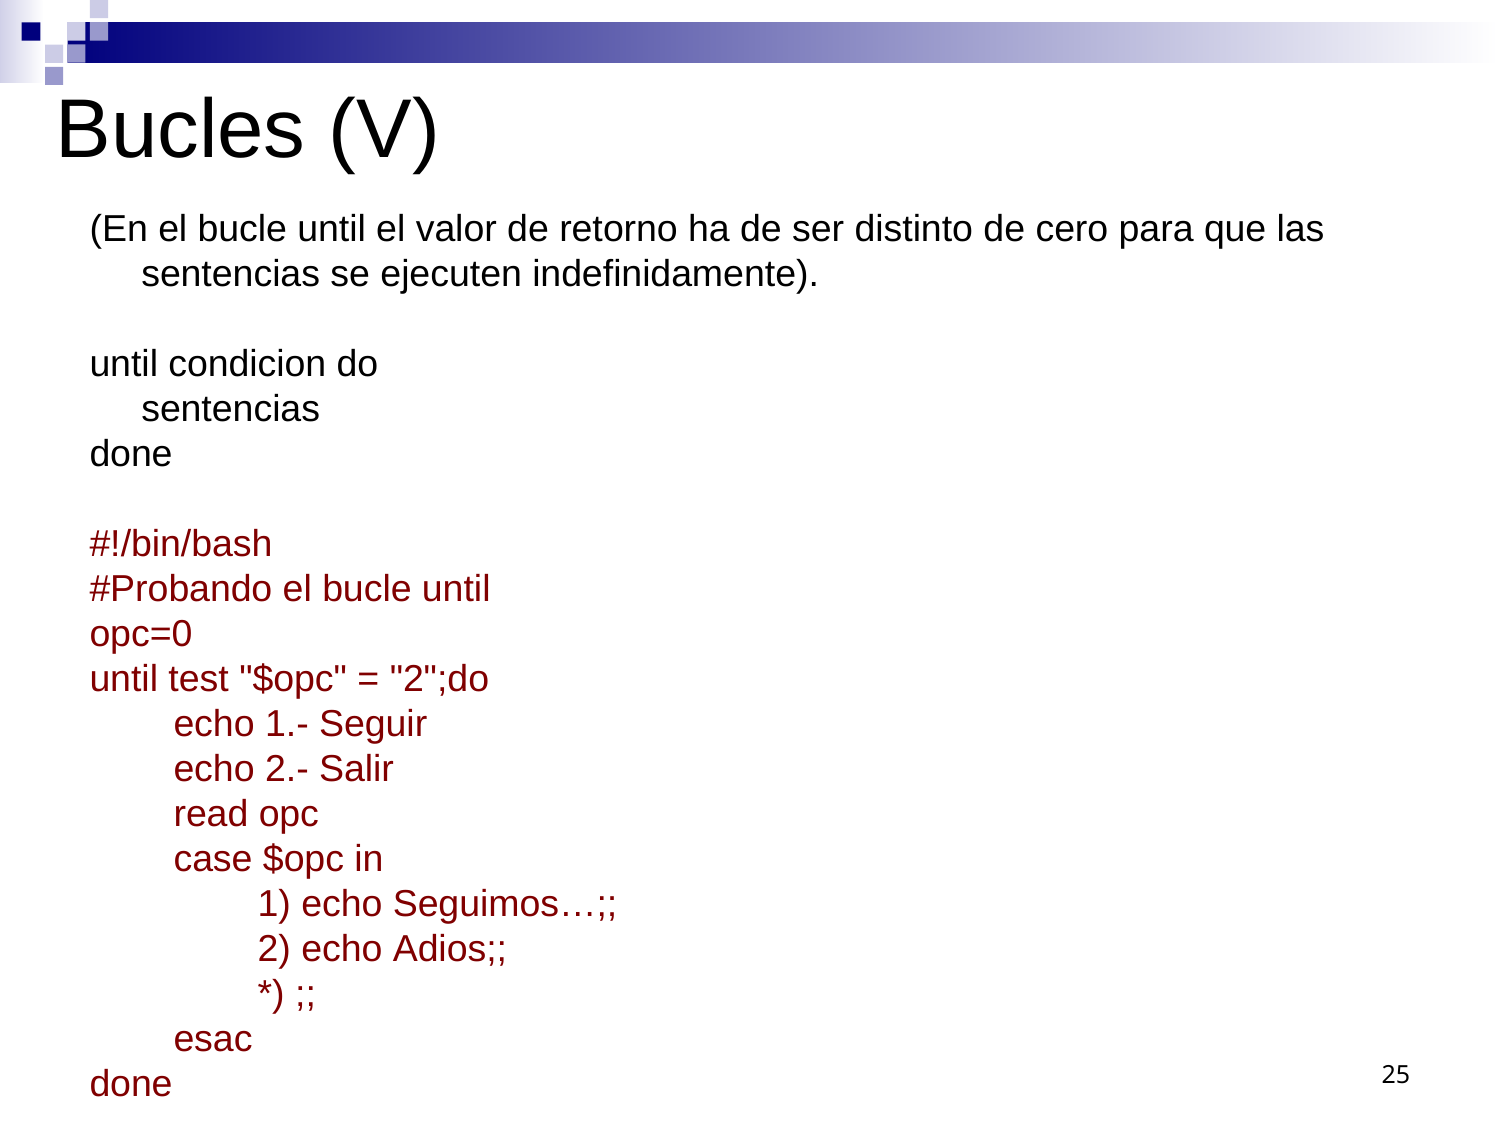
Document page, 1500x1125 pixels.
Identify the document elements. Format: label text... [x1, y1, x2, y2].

text_box <número> [1074, 1035, 1426, 1101]
text_box (En el bucle until el valor de retorno ha de ser distinto de cero para que las sentencias se ejecuten indefinidamente). until condicion do sentencias done #!/bin/bash #Probando el bucle until opc=0 until test "$opc" = "2";do echo 1.- Seguir echo 2.- Salir read opc case $opc in 1) echo Seguimos…;; 2) echo Adios;; *) ;; esac done [70, 196, 1500, 1035]
text_box Bucles (V) [41, 66, 1500, 182]
